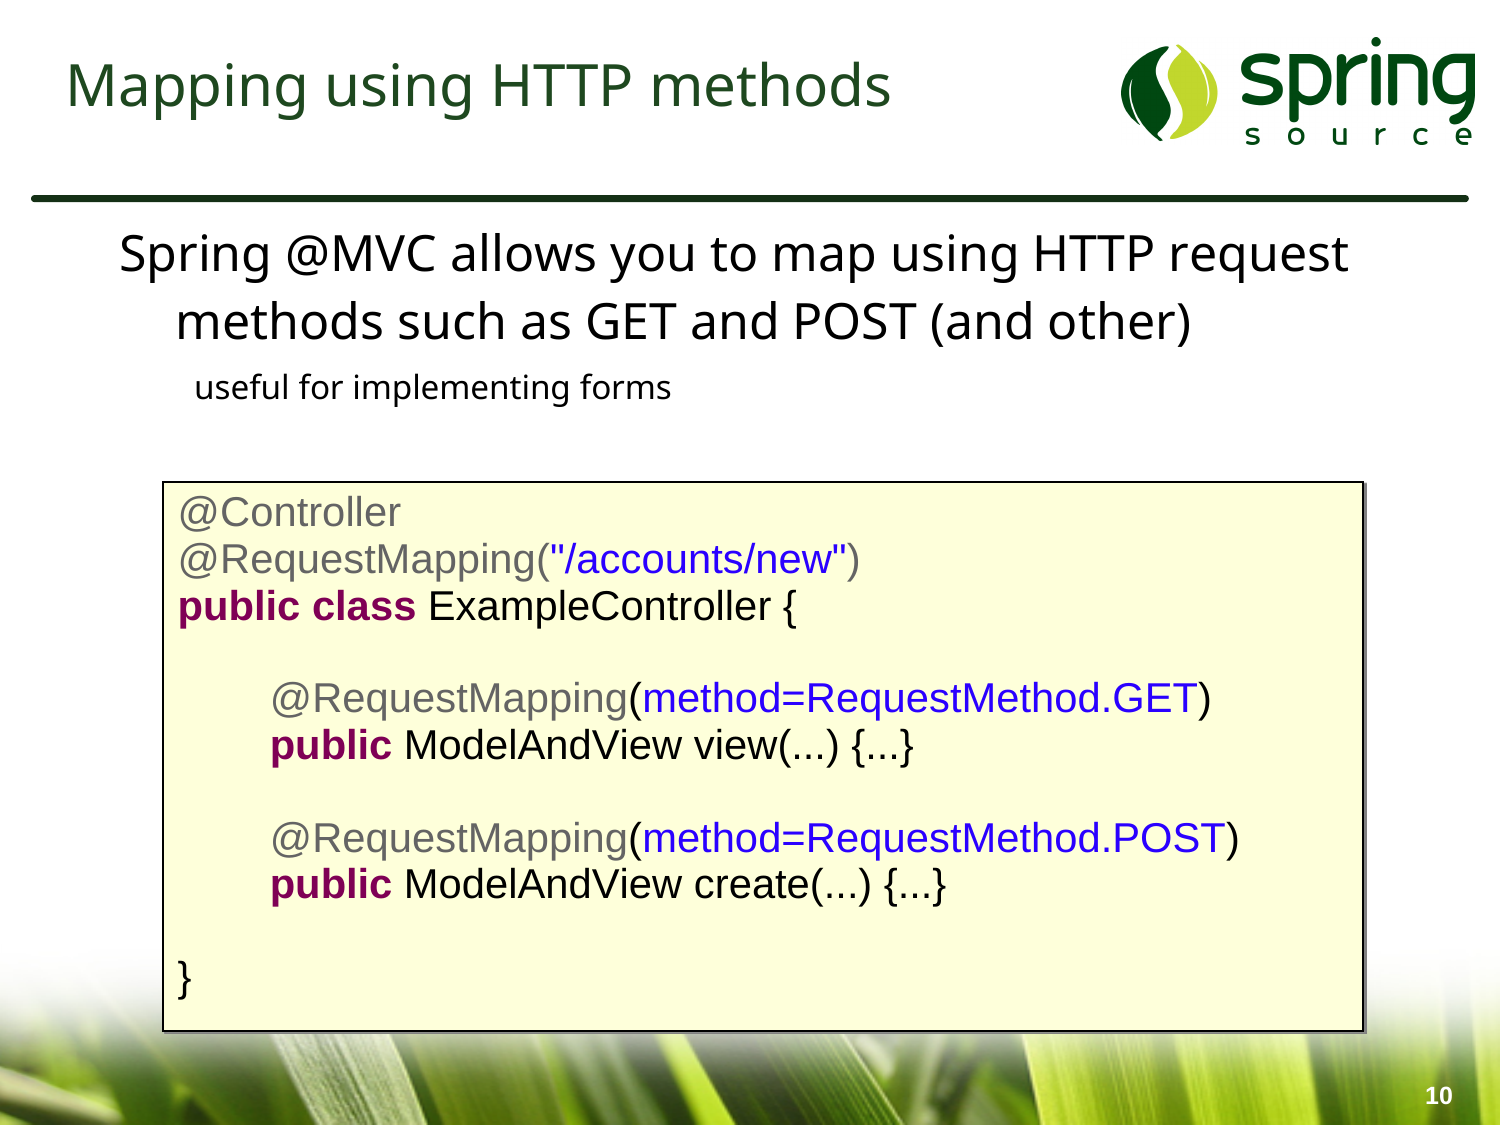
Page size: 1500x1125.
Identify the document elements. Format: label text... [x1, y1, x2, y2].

picture [0, 944, 1500, 1125]
text_box @Controller @RequestMapping("/accounts/new") public class ExampleController { @RequestMapping(method=RequestMethod.GET) public ModelAndView view(...) {...} @RequestMapping(method=RequestMethod.POST) public ModelAndView create(...) {...} } [162, 481, 1363, 1031]
list Spring @MVC allows you to map using HTTP request methods such as GET and POST (and other) useful for implementing forms [104, 210, 1430, 477]
picture [1121, 37, 1475, 145]
title Mapping using HTTP methods [50, 36, 1083, 200]
